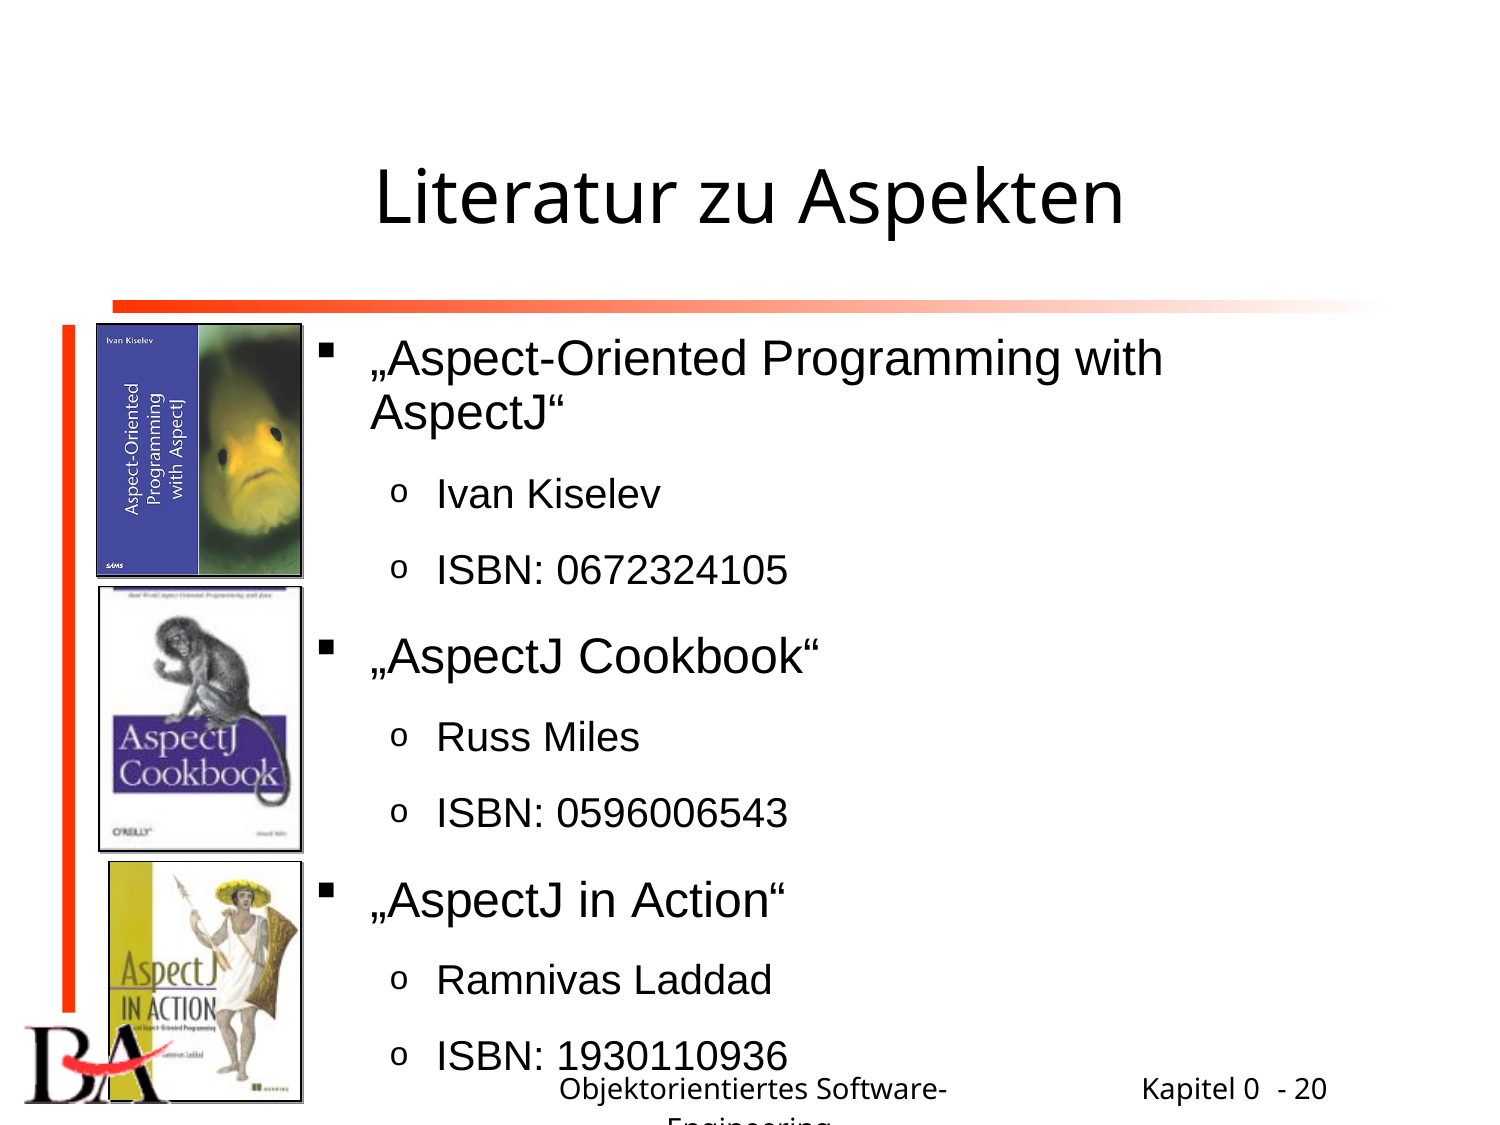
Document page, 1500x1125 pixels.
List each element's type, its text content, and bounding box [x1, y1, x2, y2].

picture [99, 587, 301, 850]
picture [97, 324, 301, 576]
title Literatur zu Aspekten [112, 99, 1388, 288]
list „Aspect-Oriented Programming with AspectJ“ Ivan Kiselev ISBN: 0672324105 „AspectJ Cookbook“ Russ Miles ISBN: 0596006543 „AspectJ in Action“ Ramnivas Laddad ISBN: 1930110936 [299, 324, 1388, 1087]
picture [24, 862, 301, 1104]
